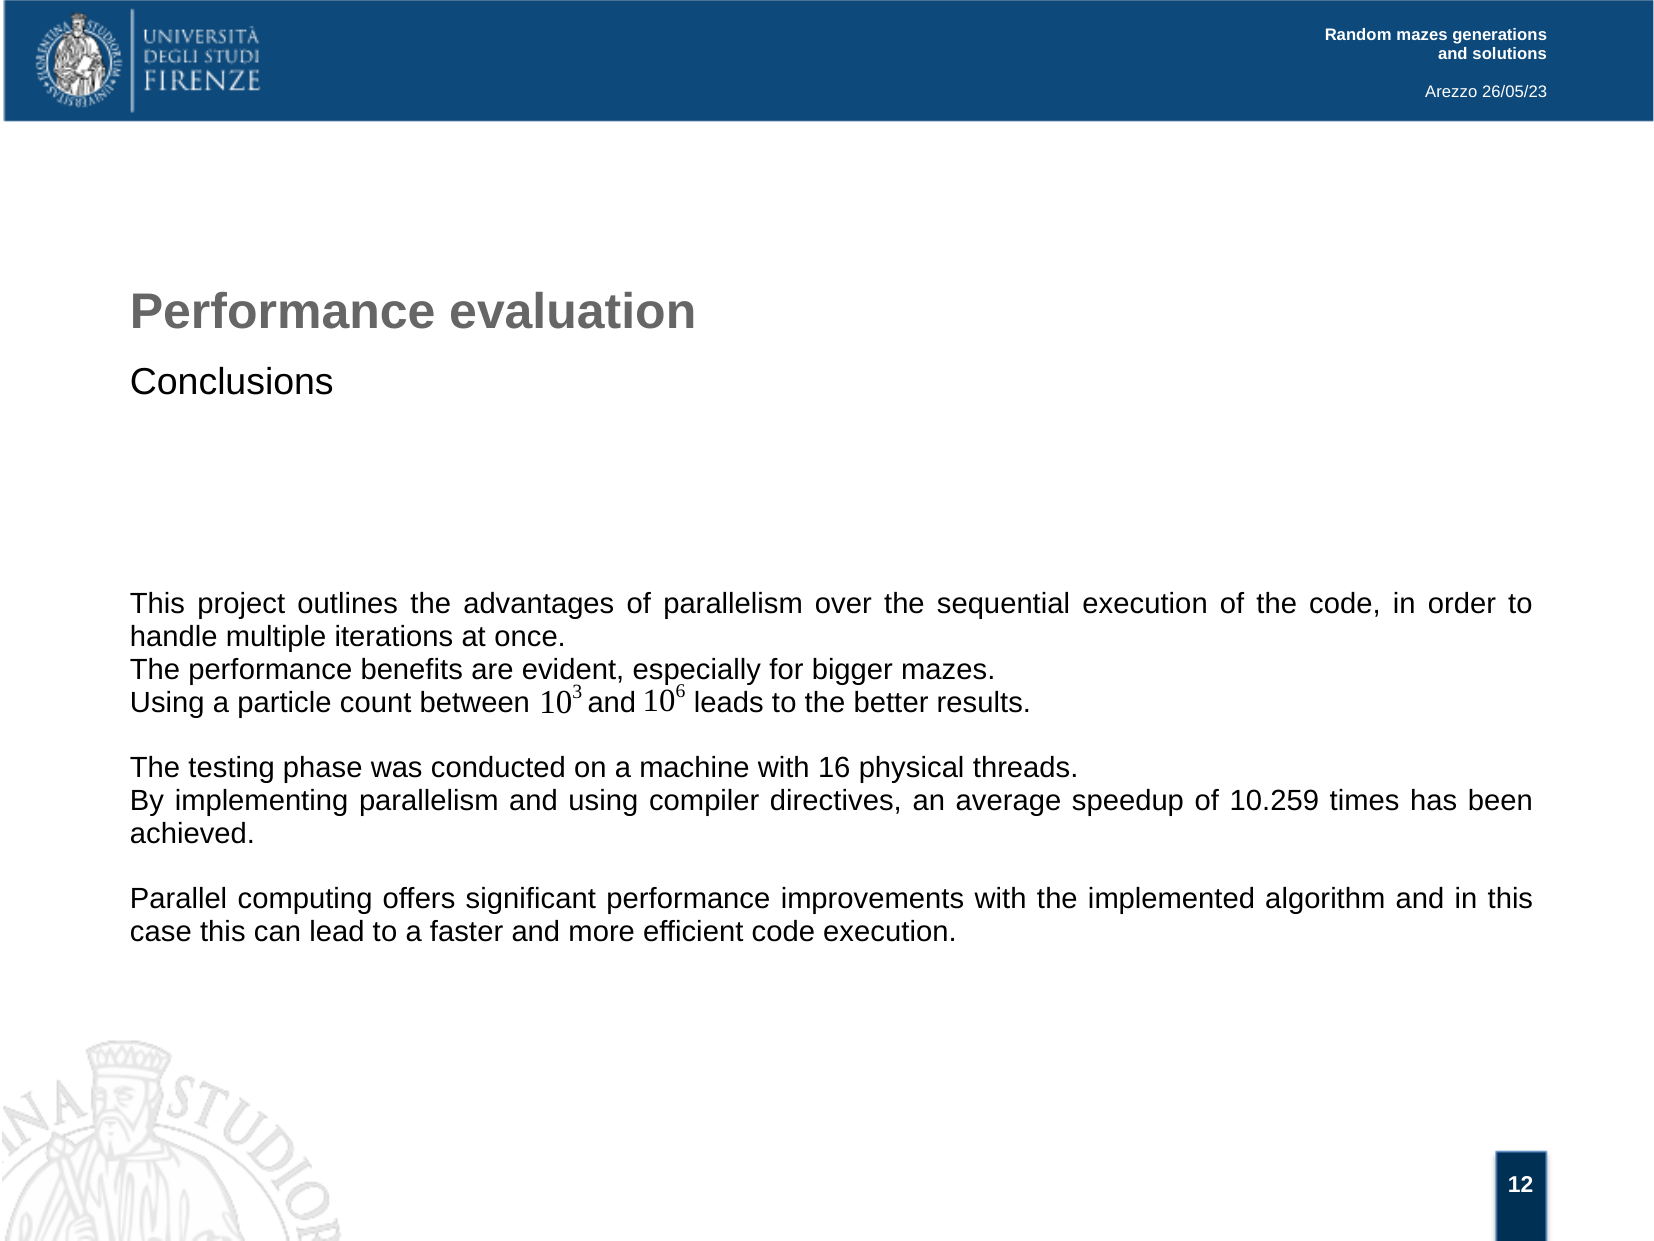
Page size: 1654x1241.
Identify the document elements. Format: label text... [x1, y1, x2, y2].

chart [531, 679, 592, 722]
text_box Performance evaluation Conclusions [129, 255, 993, 403]
text_box 12 [1505, 1160, 1536, 1208]
chart [634, 679, 695, 721]
text_box This project outlines the advantages of parallelism over the sequential execution of the code, in order to handle multiple iterations at once. The performance benefits are evident, especially for bigger mazes. Using a particle count between and leads to the better results. The testing phase was conducted on a machine with 16 physical threads. By implementing parallelism and using compiler directives, an average speedup of 10.259 times has been achieved. Parallel computing offers significant performance improvements with the implemented algorithm and in this case this can lead to a faster and more efficient code execution. [129, 413, 1536, 1123]
text_box Random mazes generations and solutions Arezzo 26/05/23 [685, 24, 1548, 102]
picture [2, 0, 1654, 1241]
